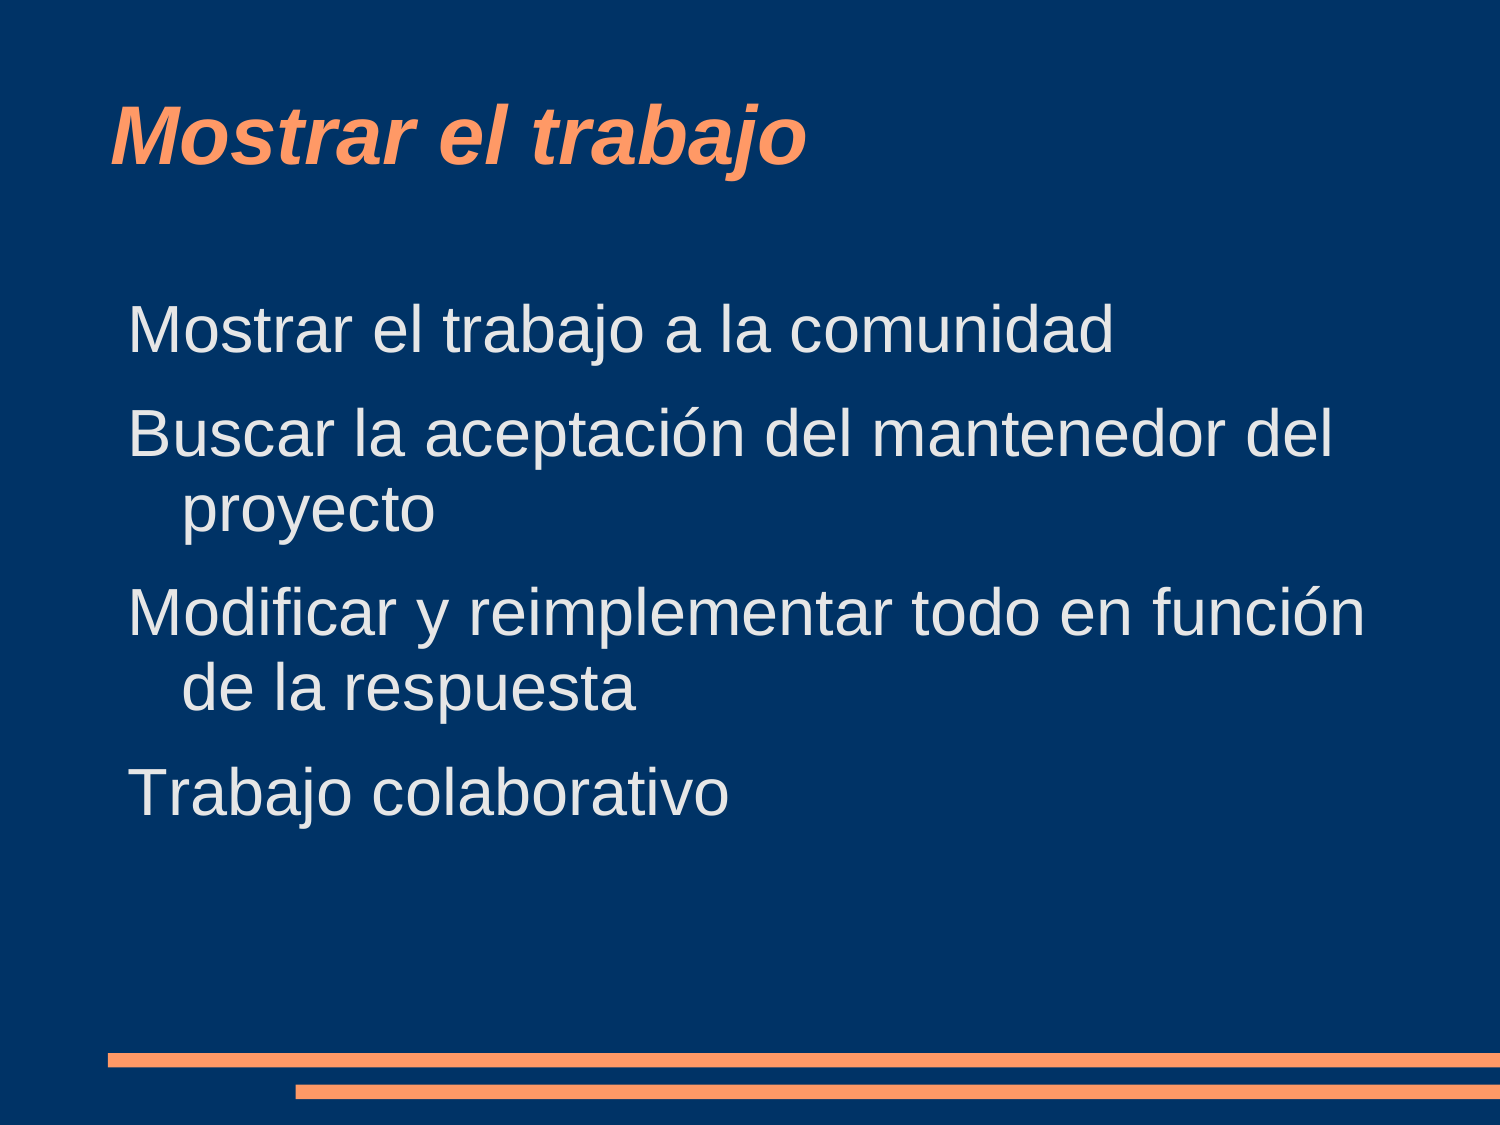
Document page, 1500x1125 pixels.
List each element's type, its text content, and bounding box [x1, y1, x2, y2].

list Mostrar el trabajo a la comunidad Buscar la aceptación del mantenedor del proyecto Modificar y reimplementar todo en función de la respuesta Trabajo colaborativo [110, 292, 1416, 1027]
title Mostrar el trabajo [110, 41, 1392, 230]
